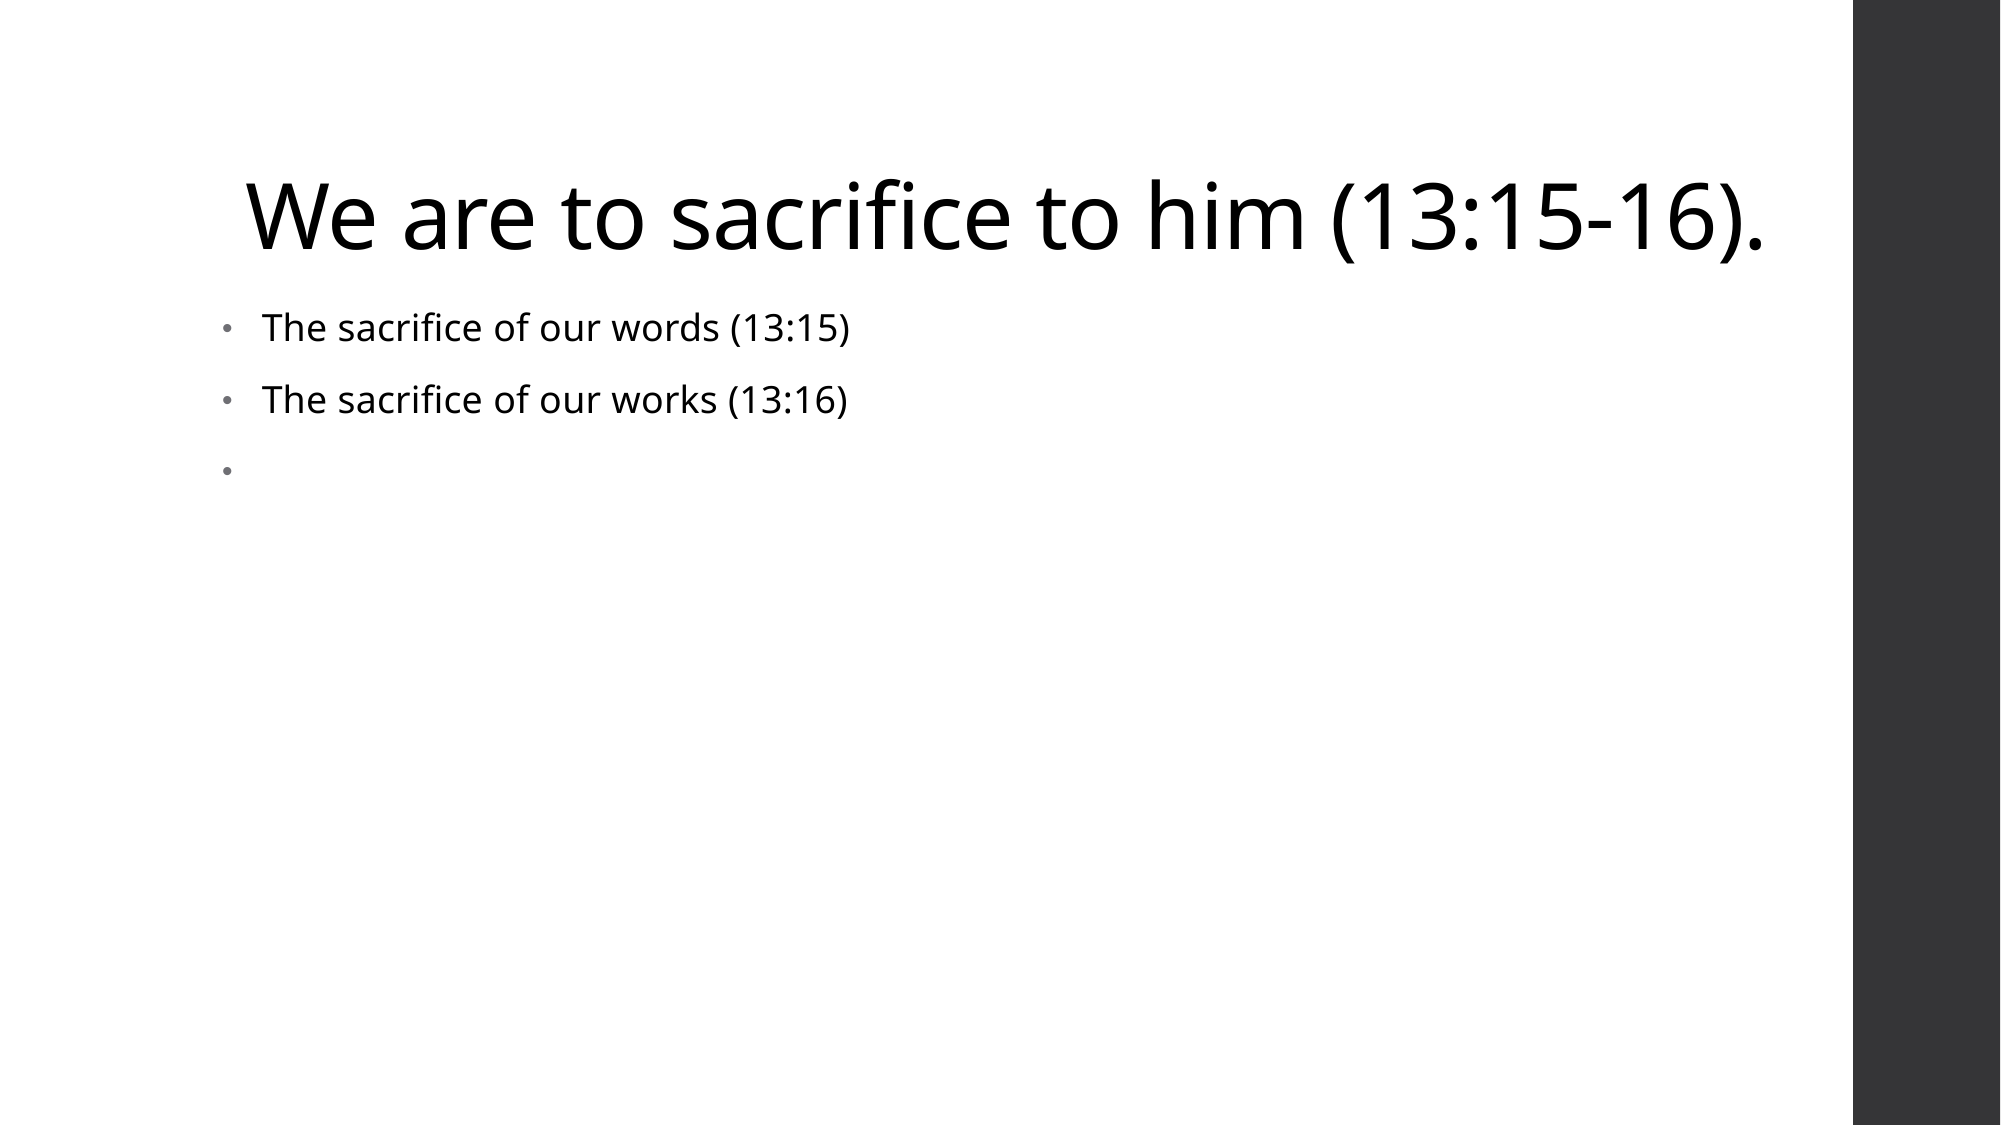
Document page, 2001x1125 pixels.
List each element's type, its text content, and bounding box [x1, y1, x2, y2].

list The sacrifice of our words (13:15) The sacrifice of our works (13:16) [206, 299, 1617, 1014]
title We are to sacrifice to him (13:15-16). [206, 60, 1797, 278]
